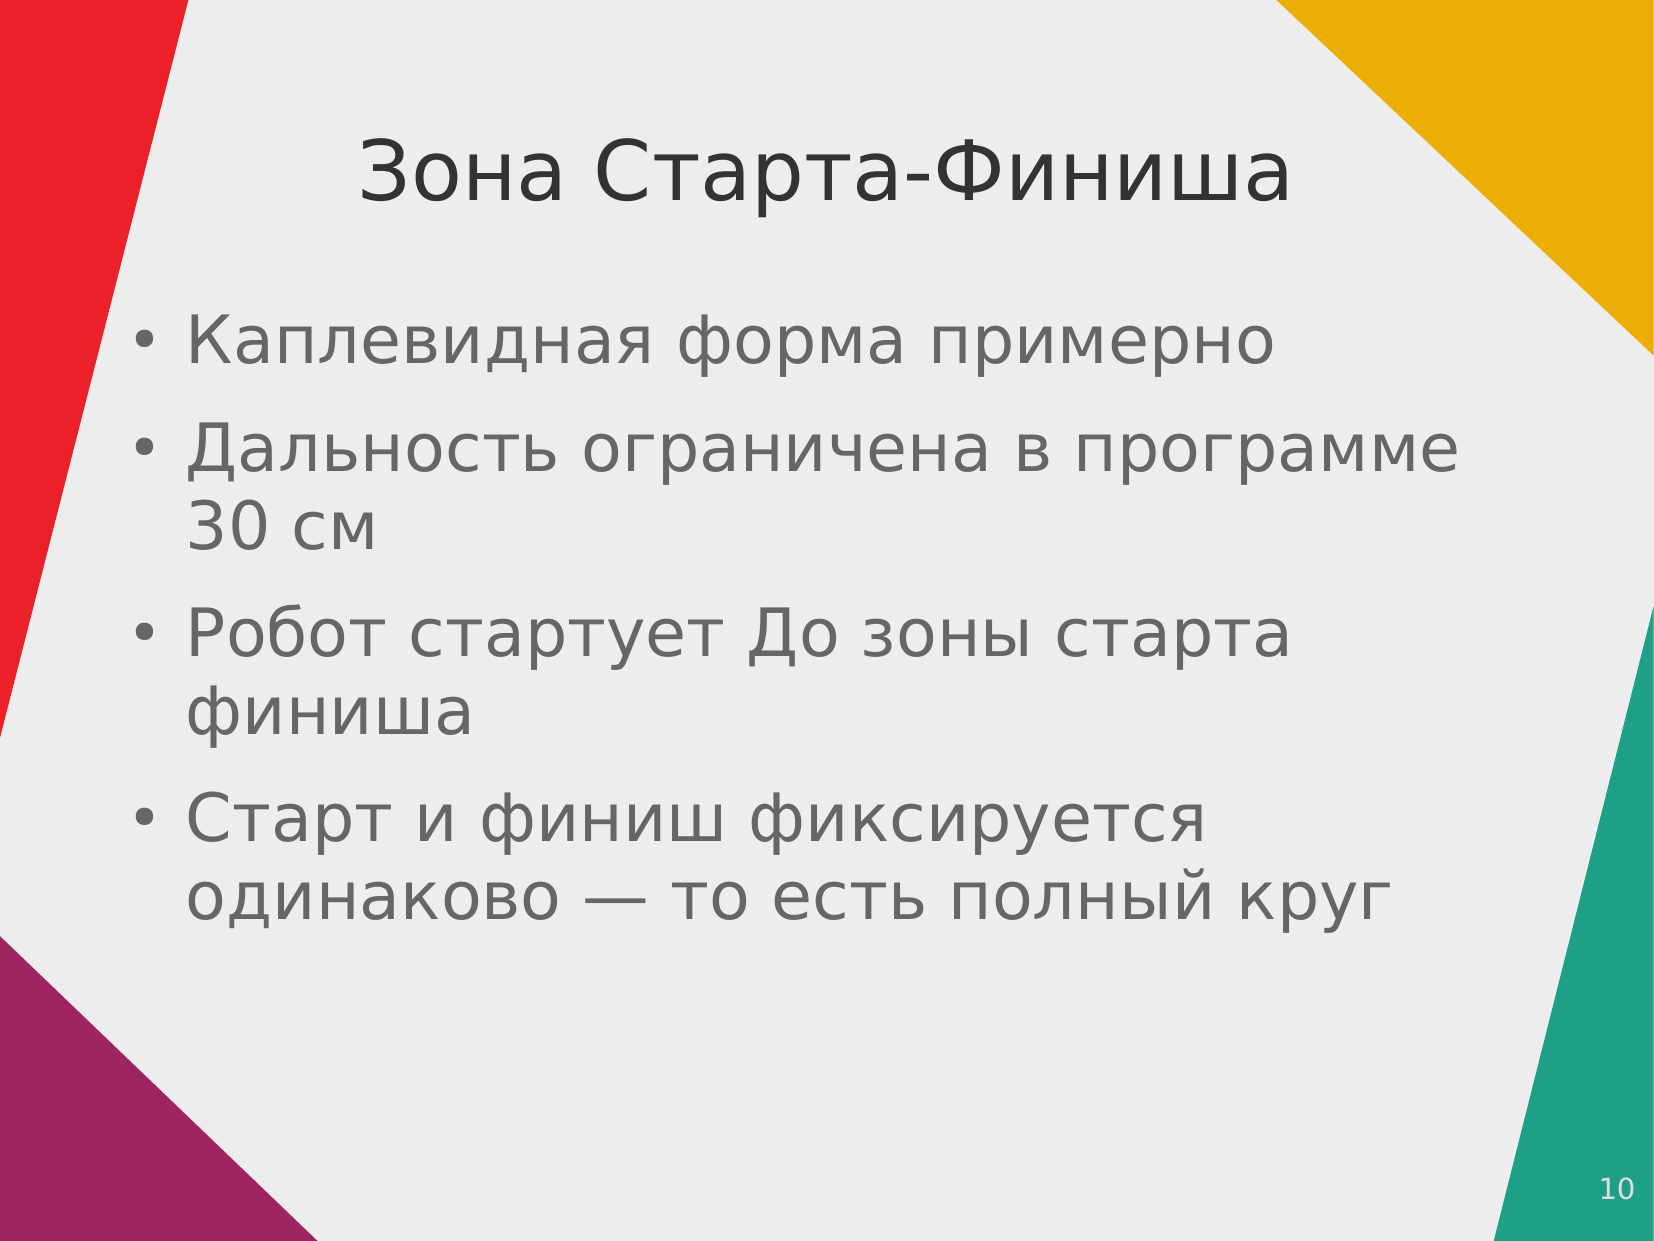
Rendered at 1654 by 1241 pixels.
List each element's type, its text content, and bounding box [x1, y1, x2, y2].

title Зона Старта-Финиша [114, 73, 1539, 271]
list Каплевидная форма примерно Дальность ограничена в программе 30 см Робот стартует До зоны старта финиша Старт и финиш фиксируется одинаково — то есть полный круг [114, 302, 1539, 1033]
